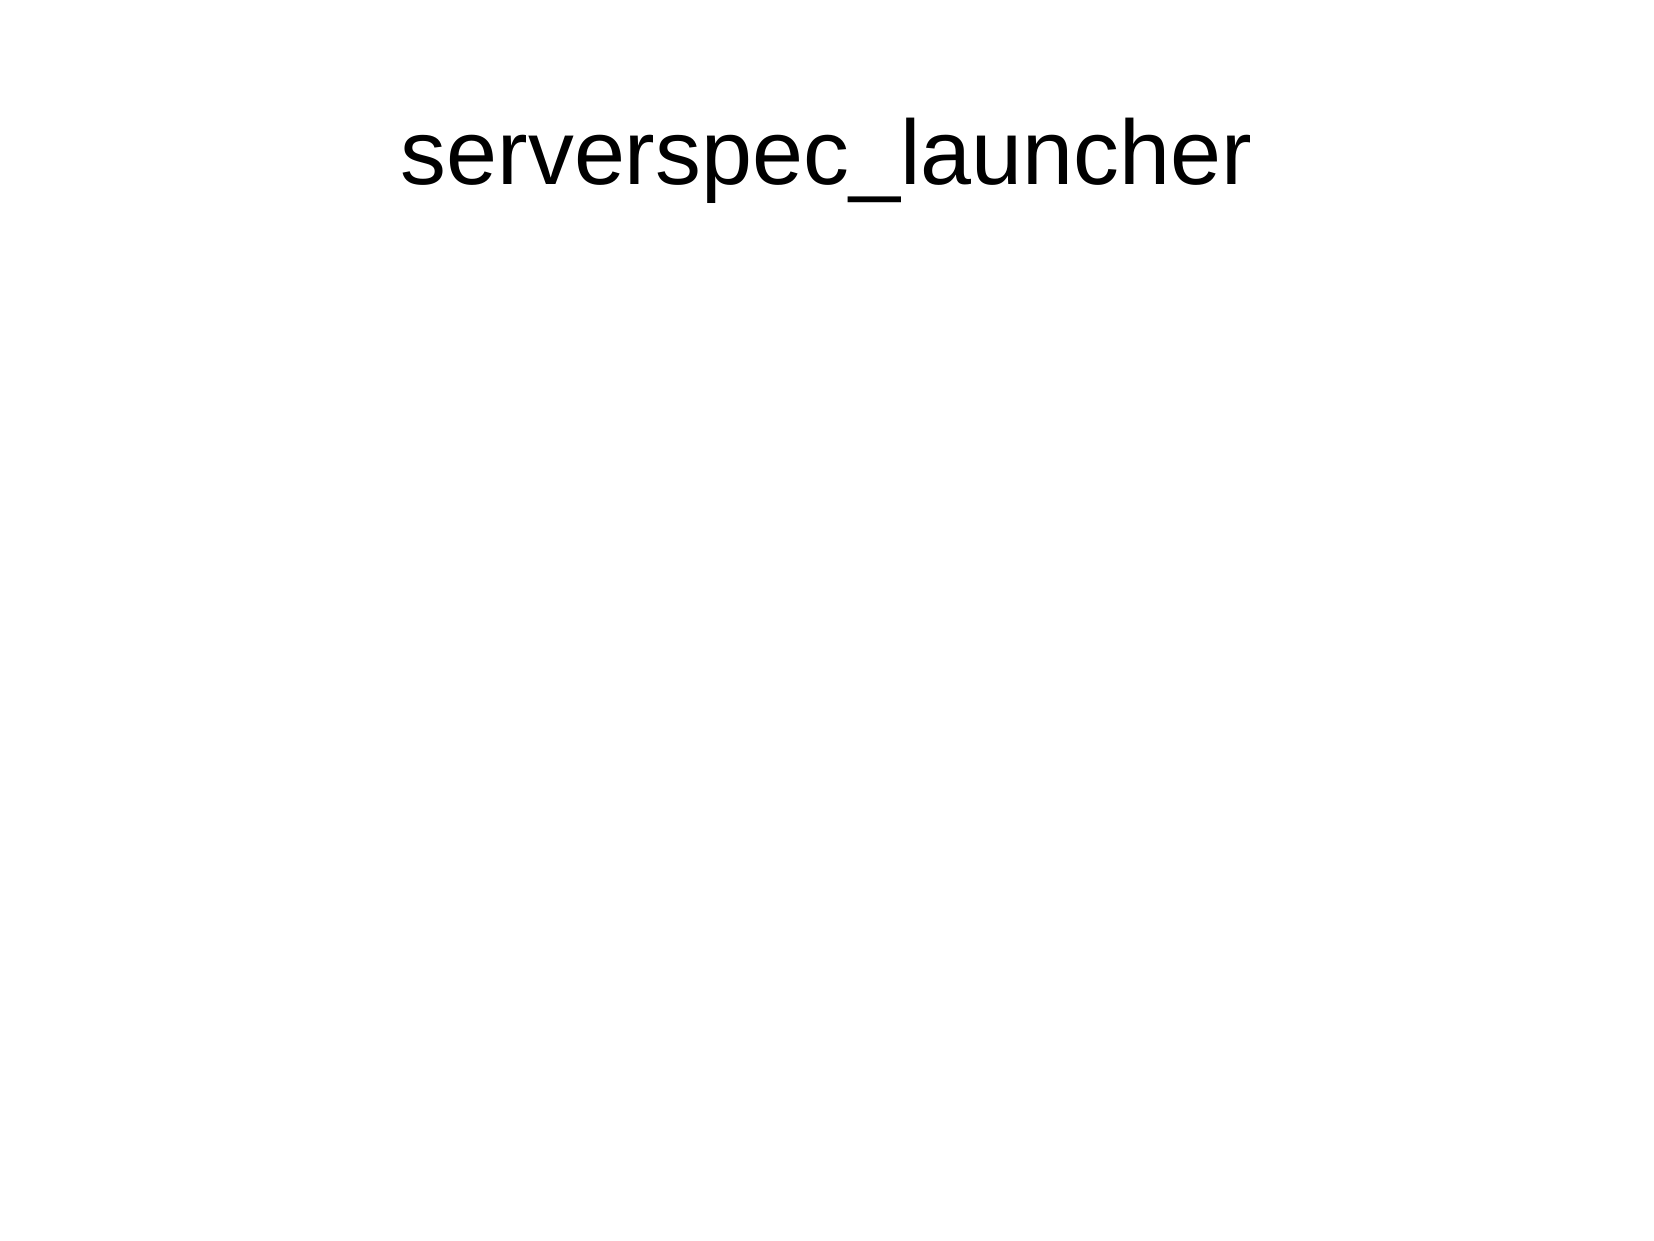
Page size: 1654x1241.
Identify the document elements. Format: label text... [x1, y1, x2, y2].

title serverspec_launcher [82, 49, 1571, 257]
